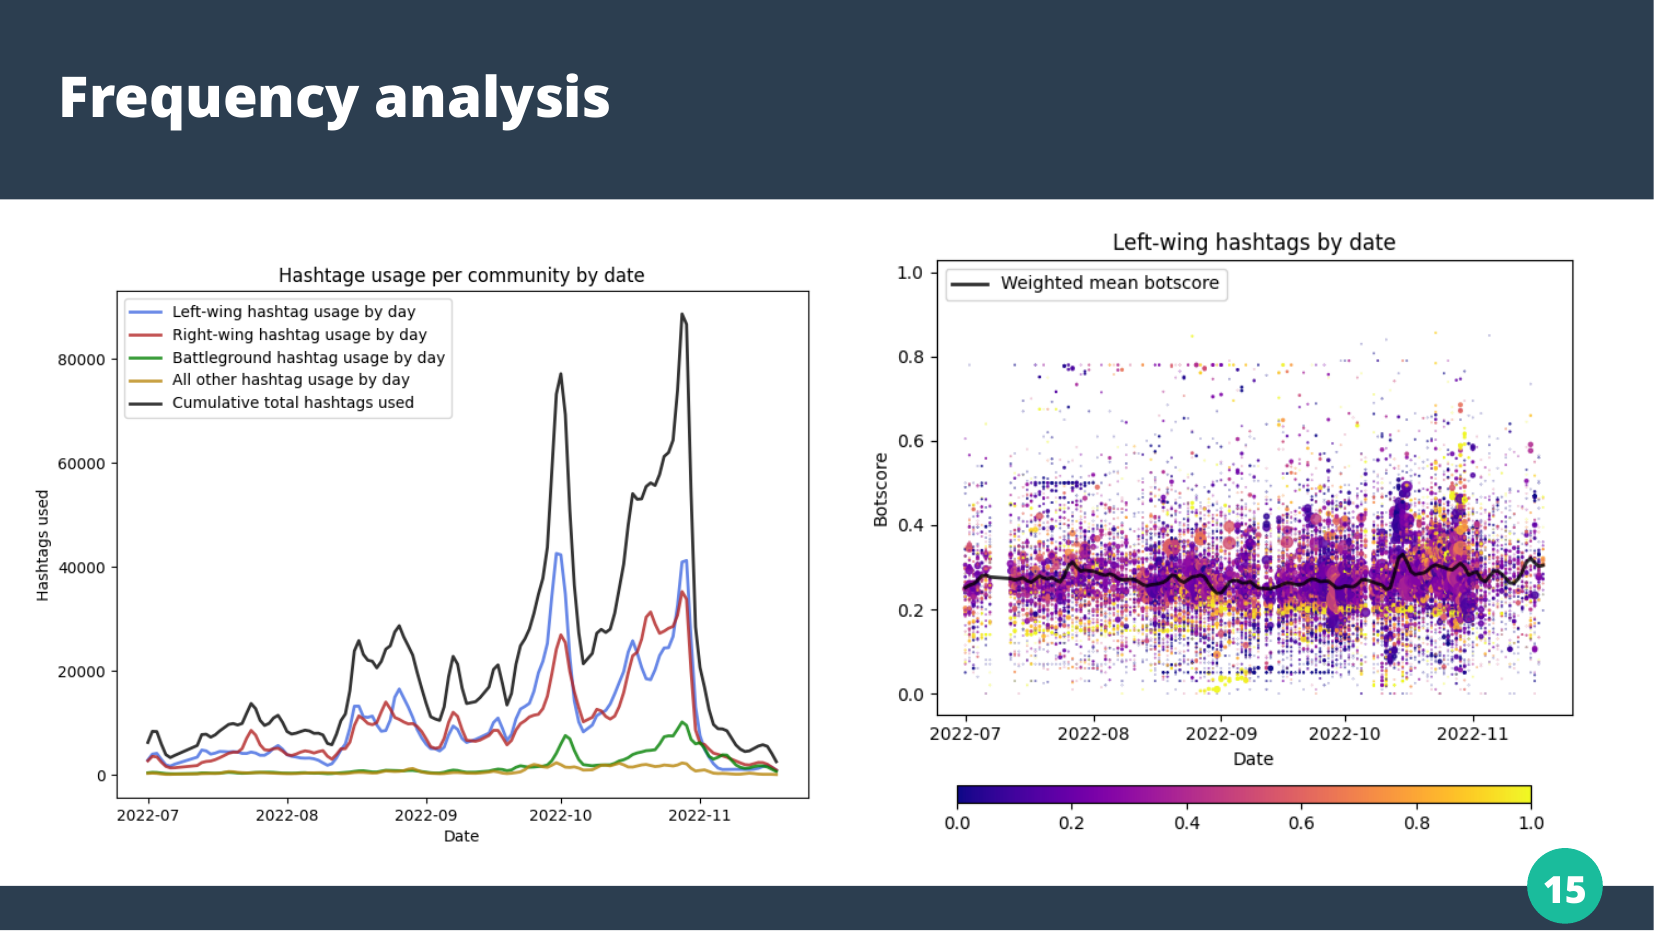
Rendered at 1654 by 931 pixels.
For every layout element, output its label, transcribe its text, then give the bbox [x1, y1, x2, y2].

title Frequency analysis [59, 37, 1595, 155]
picture [5, 212, 1654, 870]
